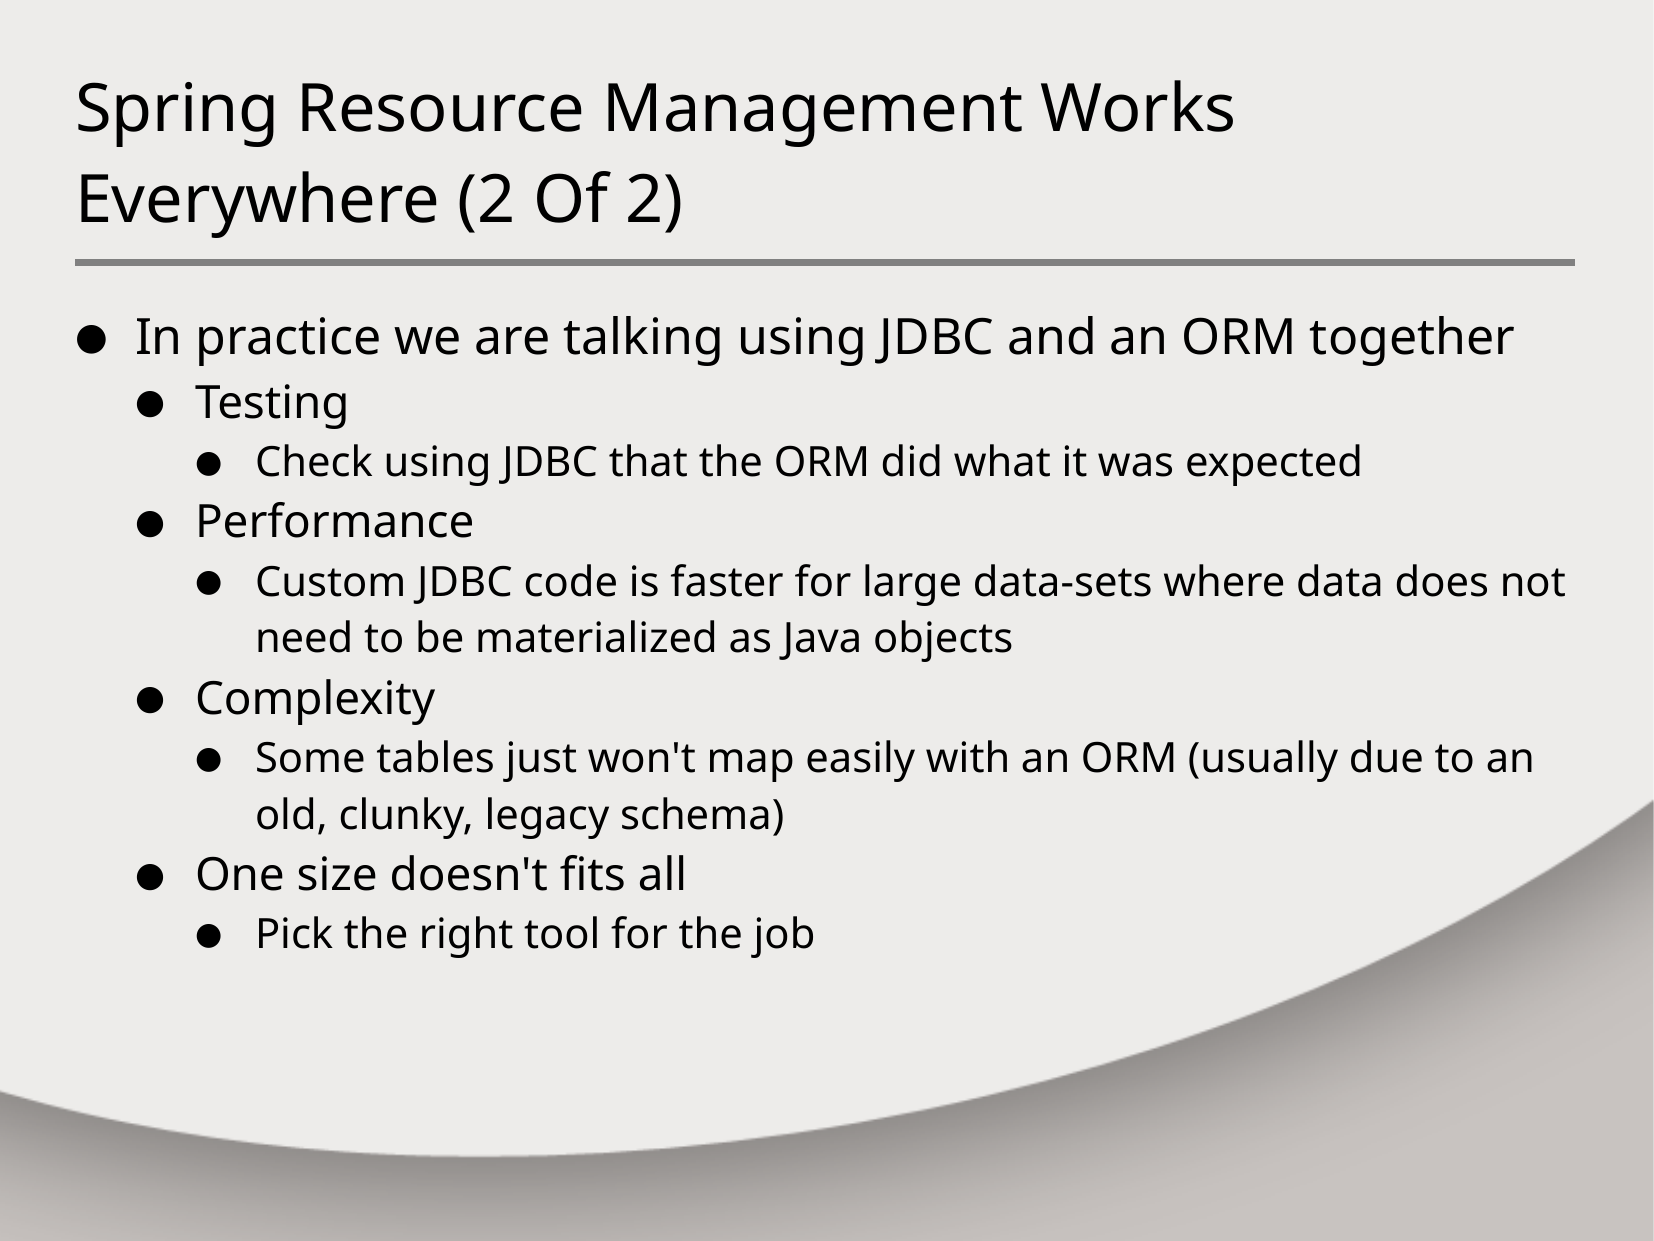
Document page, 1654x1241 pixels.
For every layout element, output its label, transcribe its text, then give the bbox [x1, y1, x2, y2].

picture [0, 0, 1654, 1241]
list In practice we are talking using JDBC and an ORM together Testing Check using JDBC that the ORM did what it was expected Performance Custom JDBC code is faster for large data-sets where data does not need to be materialized as Java objects Complexity Some tables just won't map easily with an ORM (usually due to an old, clunky, legacy schema) One size doesn't fits all Pick the right tool for the job [75, 300, 1576, 1164]
title Spring Resource Management Works Everywhere (2 Of 2) [75, 75, 1576, 226]
